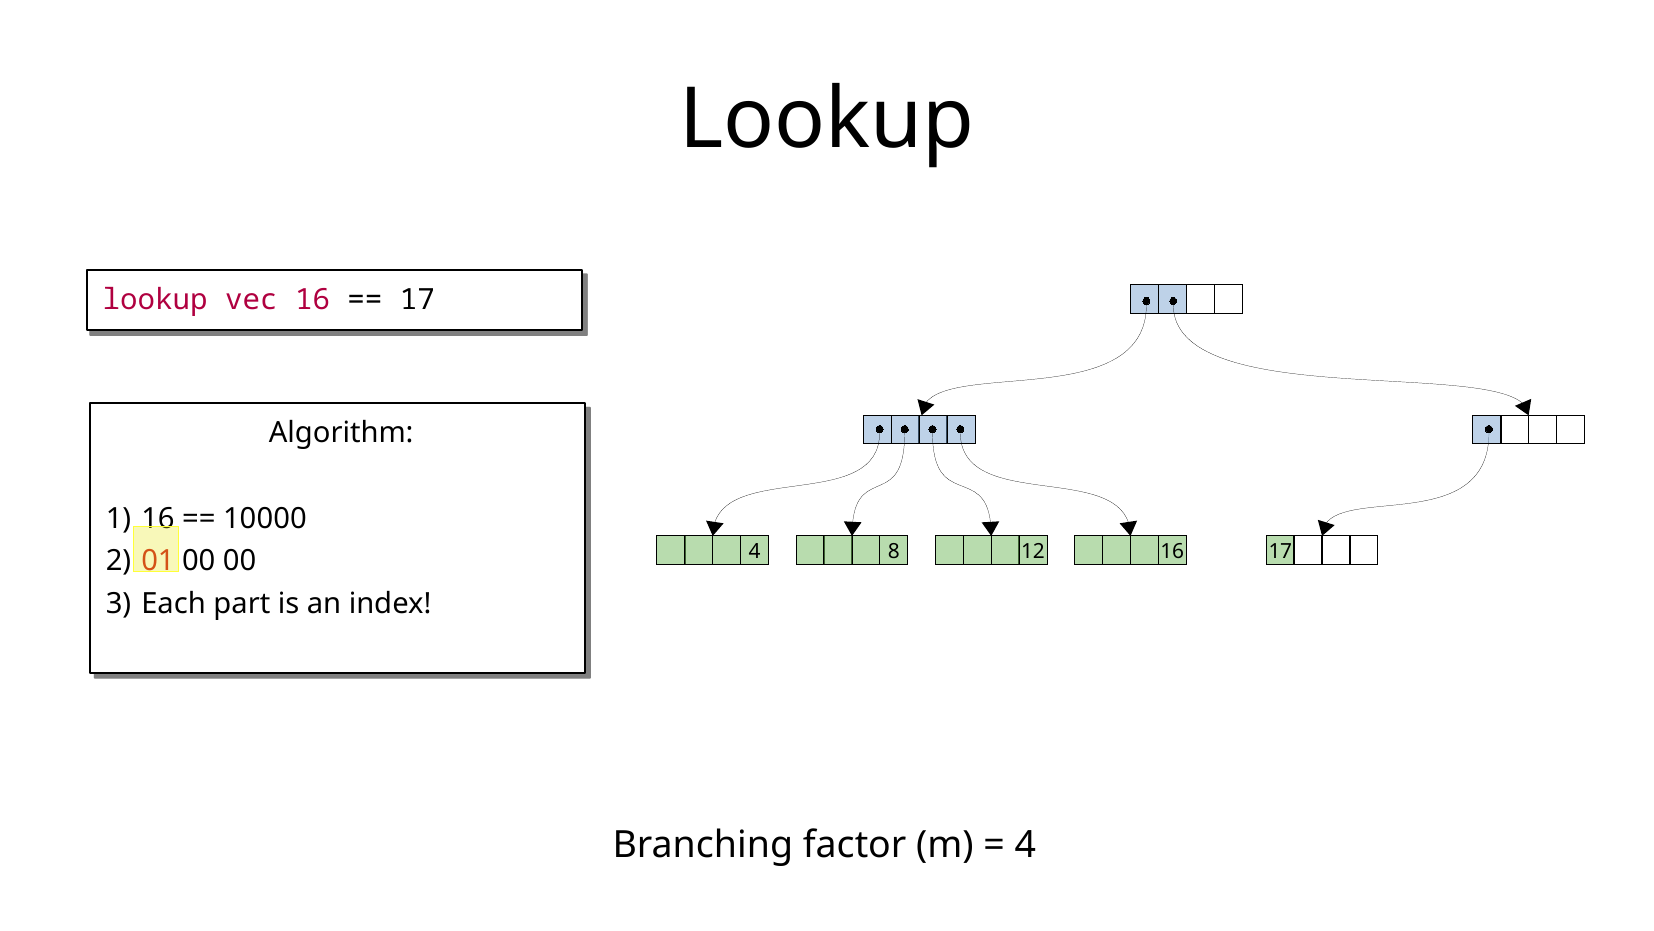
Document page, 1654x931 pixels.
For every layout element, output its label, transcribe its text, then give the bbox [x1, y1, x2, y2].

text_box [1472, 415, 1500, 444]
text_box 12 [1020, 535, 1048, 565]
text_box [1130, 284, 1187, 314]
text_box Algorithm: 16 == 10000 01 00 00 Each part is an index! [90, 402, 586, 661]
text_box [1074, 535, 1159, 565]
text_box 17 [1266, 535, 1293, 565]
text_box lookup vec 16 == 17 [86, 270, 582, 331]
text_box [863, 415, 976, 444]
title Lookup [82, 37, 1571, 193]
text_box [796, 535, 880, 565]
text_box [656, 535, 741, 565]
text_box Branching factor (m) = 4 [597, 810, 1057, 886]
text_box 16 [1159, 535, 1187, 565]
text_box [935, 535, 1020, 565]
text_box 8 [880, 535, 908, 565]
text_box [133, 526, 179, 572]
text_box 4 [741, 535, 769, 565]
